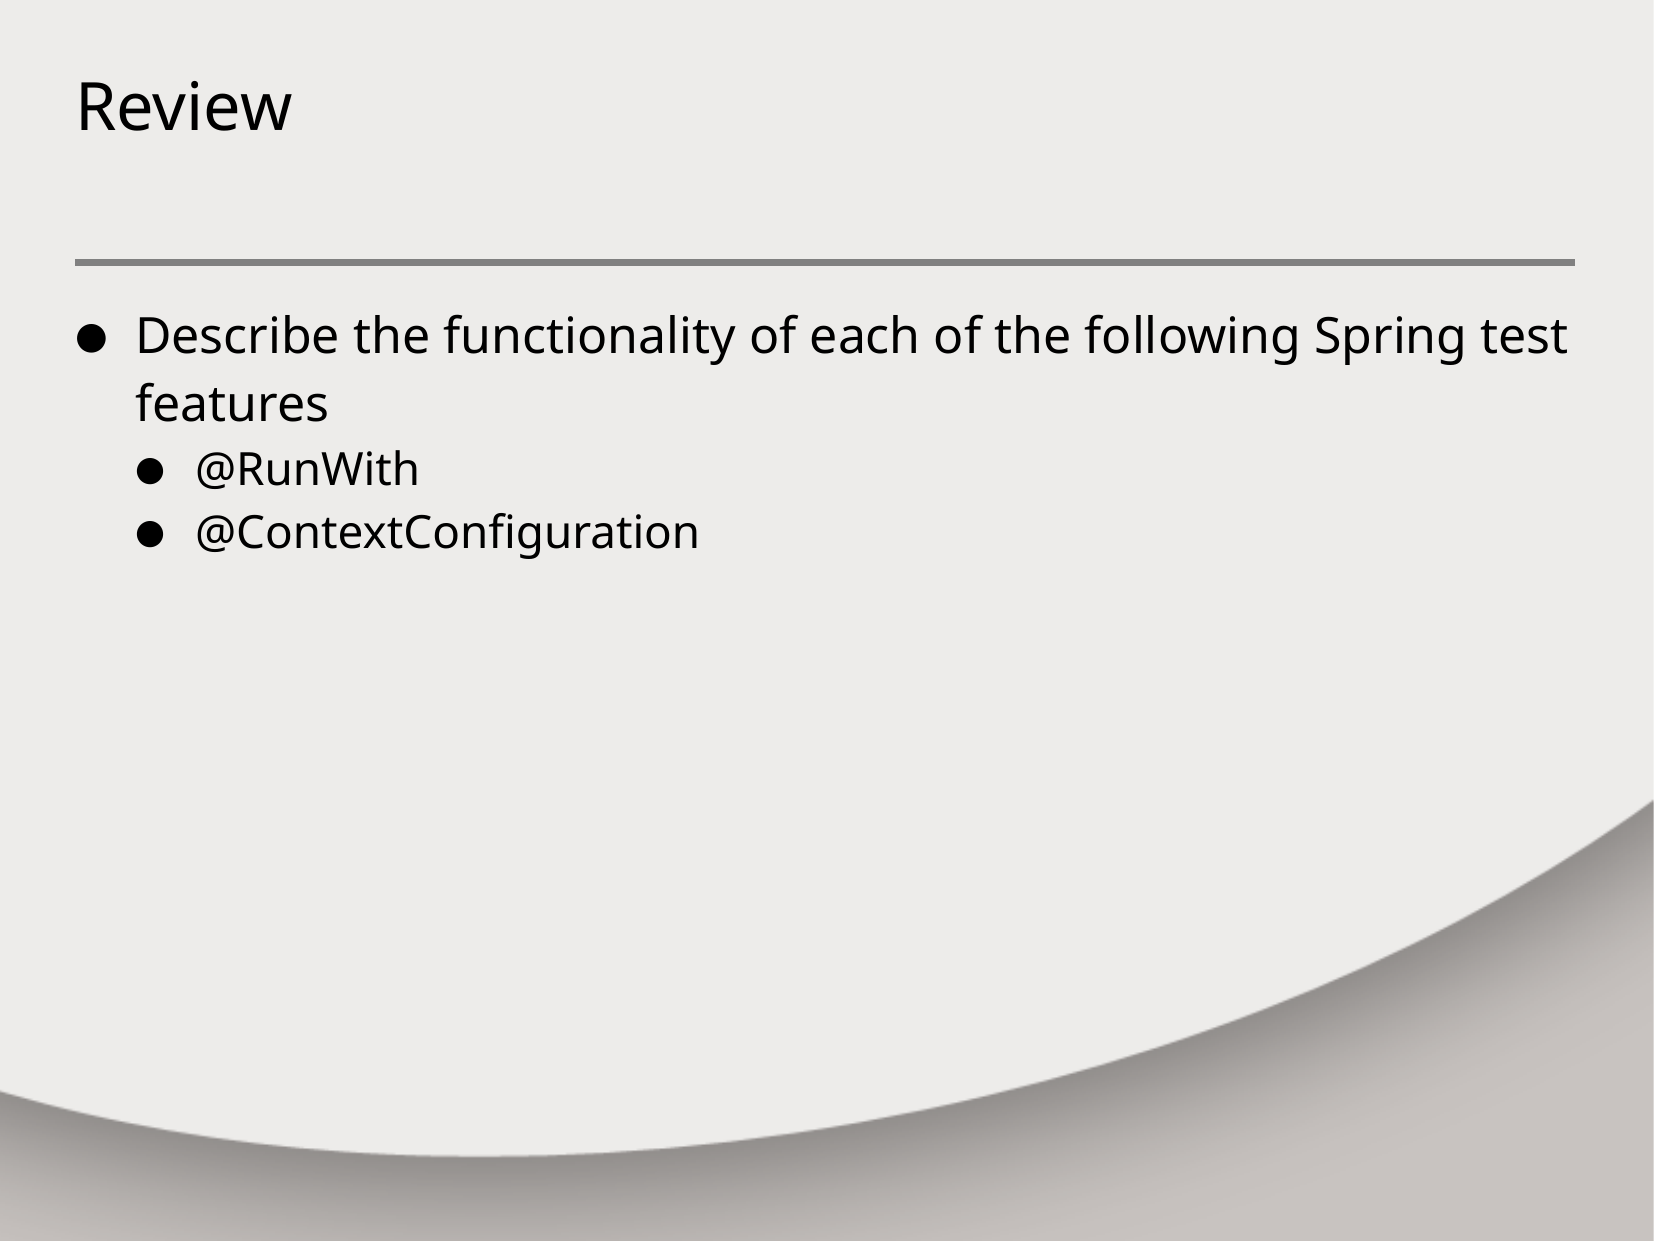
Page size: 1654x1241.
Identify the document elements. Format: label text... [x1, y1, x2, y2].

title Review [75, 75, 1576, 226]
picture [0, 0, 1654, 1241]
list Describe the functionality of each of the following Spring test features @RunWith @ContextConfiguration [75, 300, 1576, 1163]
